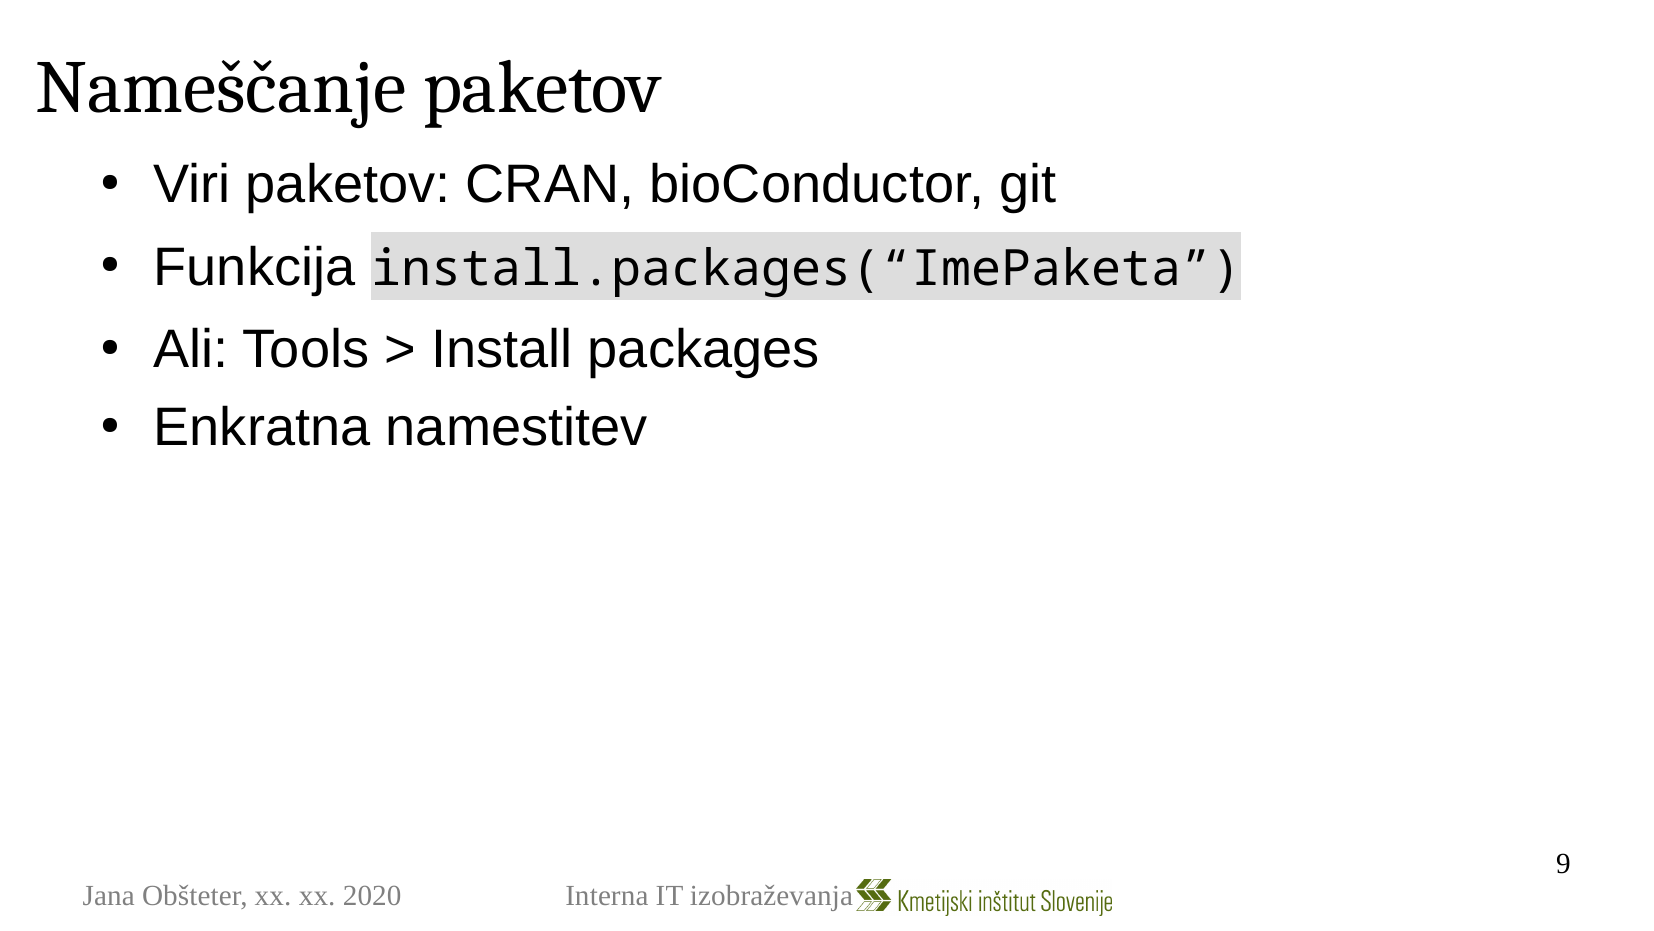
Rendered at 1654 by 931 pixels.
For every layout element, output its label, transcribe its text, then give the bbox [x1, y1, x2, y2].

title Nameščanje paketov [35, 21, 1524, 154]
list Viri paketov: CRAN, bioConductor, git Funkcija install.packages(“ImePaketa”) Ali: Tools > Install packages Enkratna namestitev [82, 153, 1571, 758]
picture [856, 879, 1112, 916]
